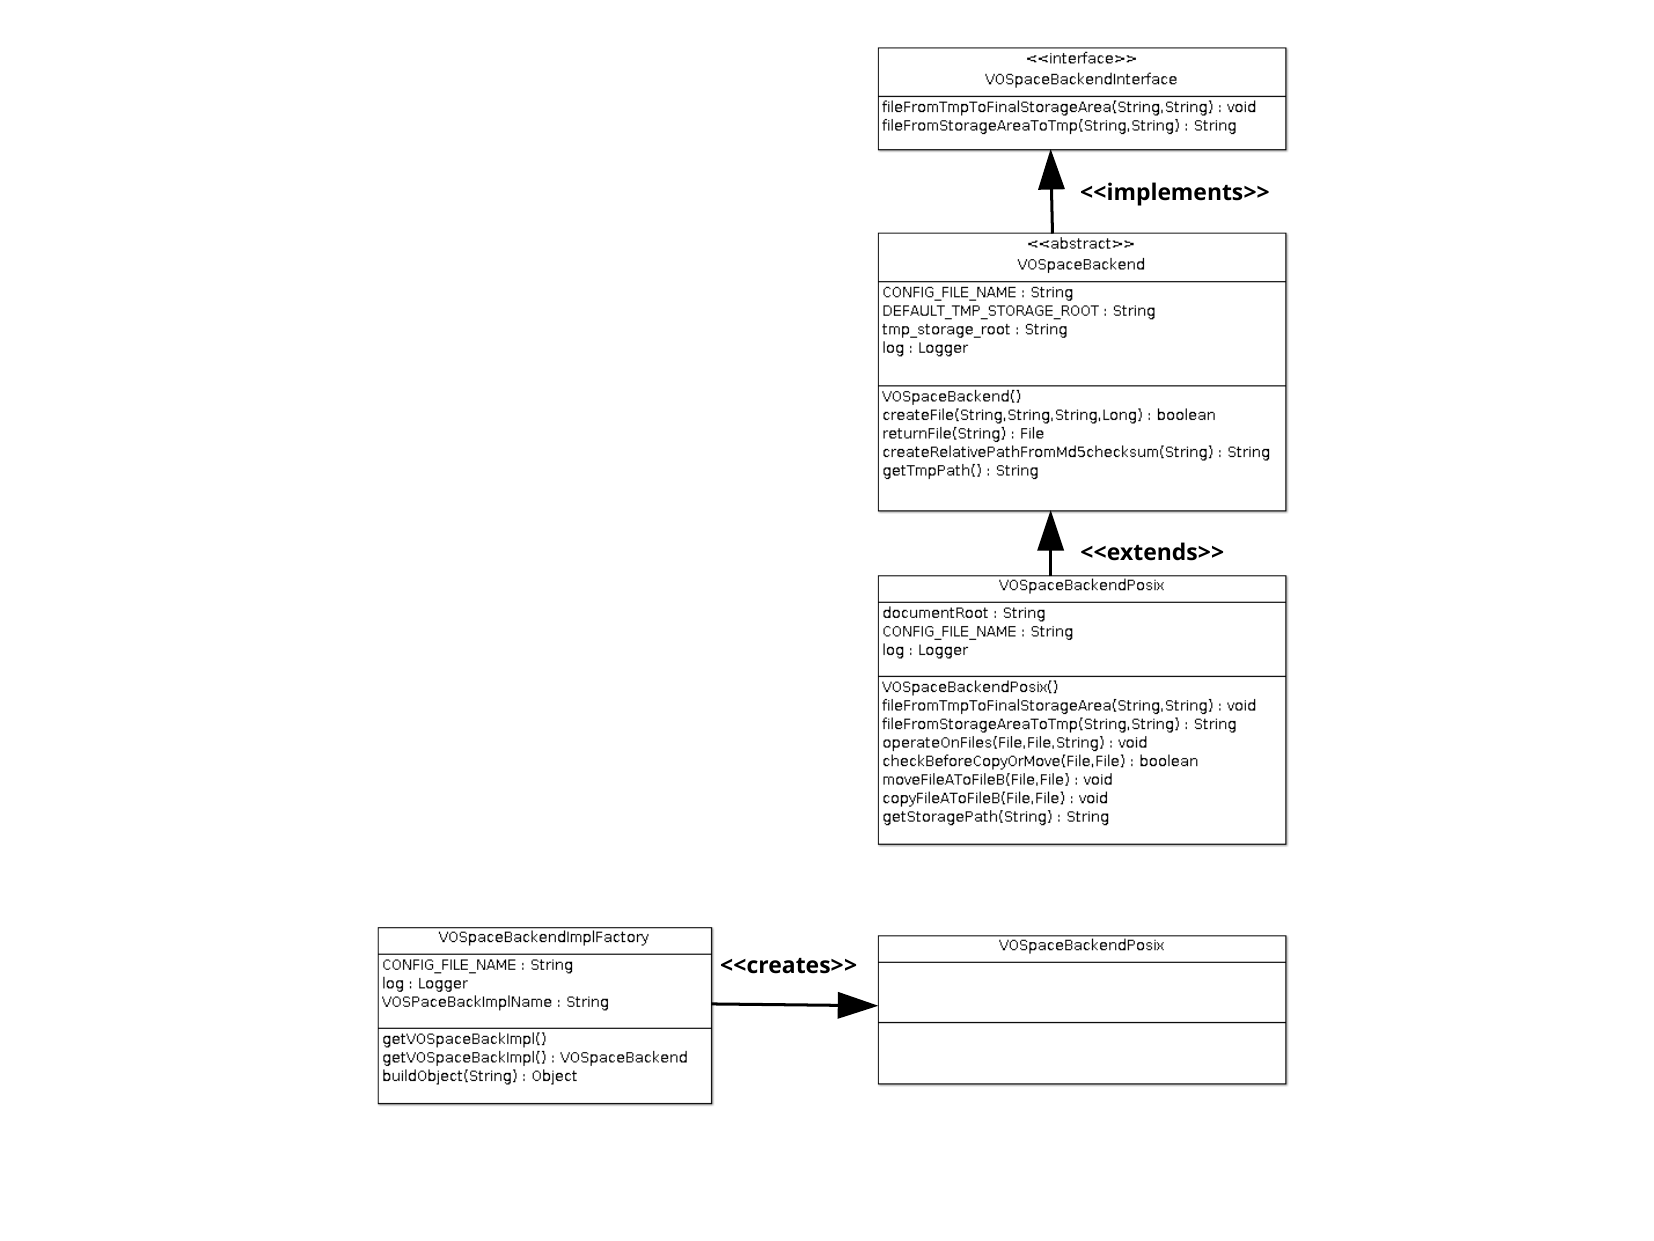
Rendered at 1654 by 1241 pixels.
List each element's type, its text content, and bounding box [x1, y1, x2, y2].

text_box <<implements>> [1065, 168, 1281, 215]
text_box <<extends>> [1065, 528, 1237, 575]
picture [285, 1, 1378, 1241]
text_box <<creates>> [705, 941, 870, 988]
